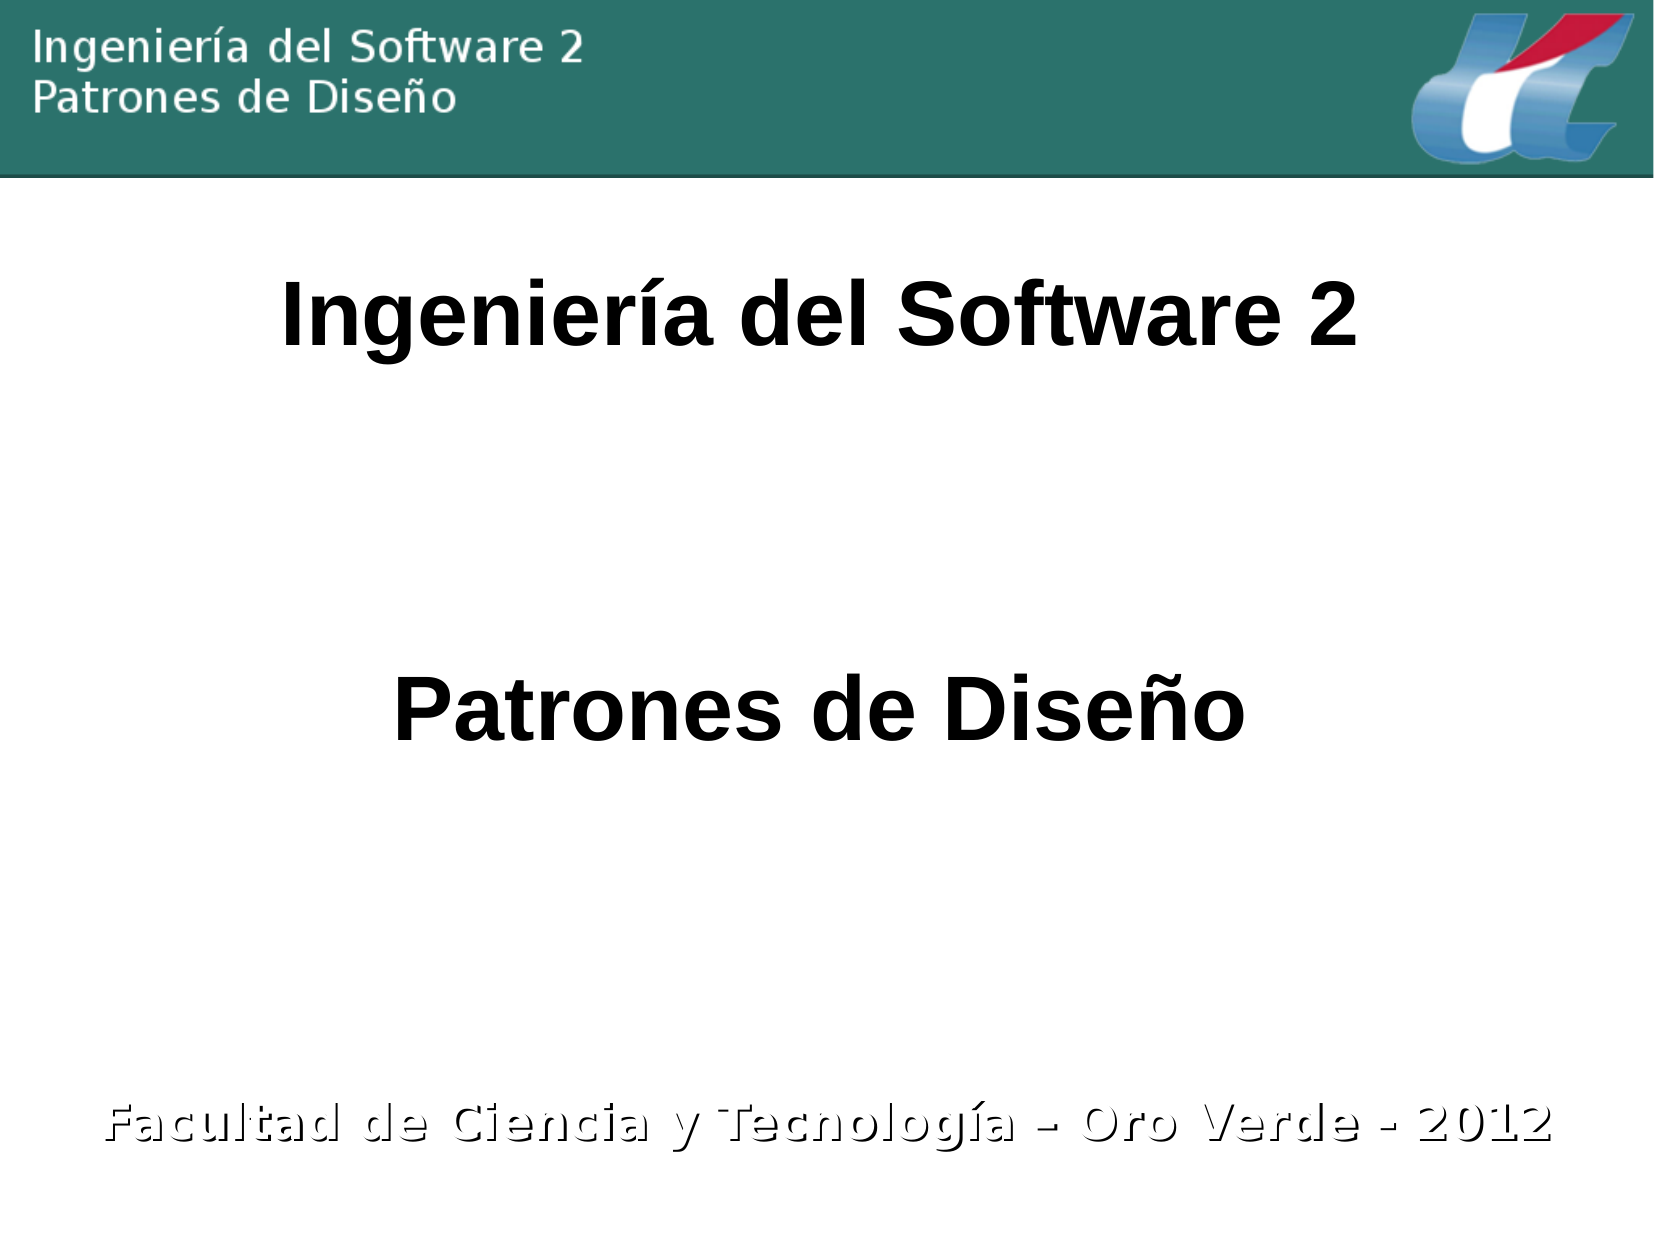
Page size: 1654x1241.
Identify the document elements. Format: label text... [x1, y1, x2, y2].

text_box Ingeniería del Software 2 [82, 254, 1560, 373]
text_box Facultad de Ciencia y Tecnología – Oro Verde - 2012 [29, 1085, 1625, 1159]
text_box Patrones de Diseño [82, 649, 1560, 767]
picture [0, 0, 1654, 178]
